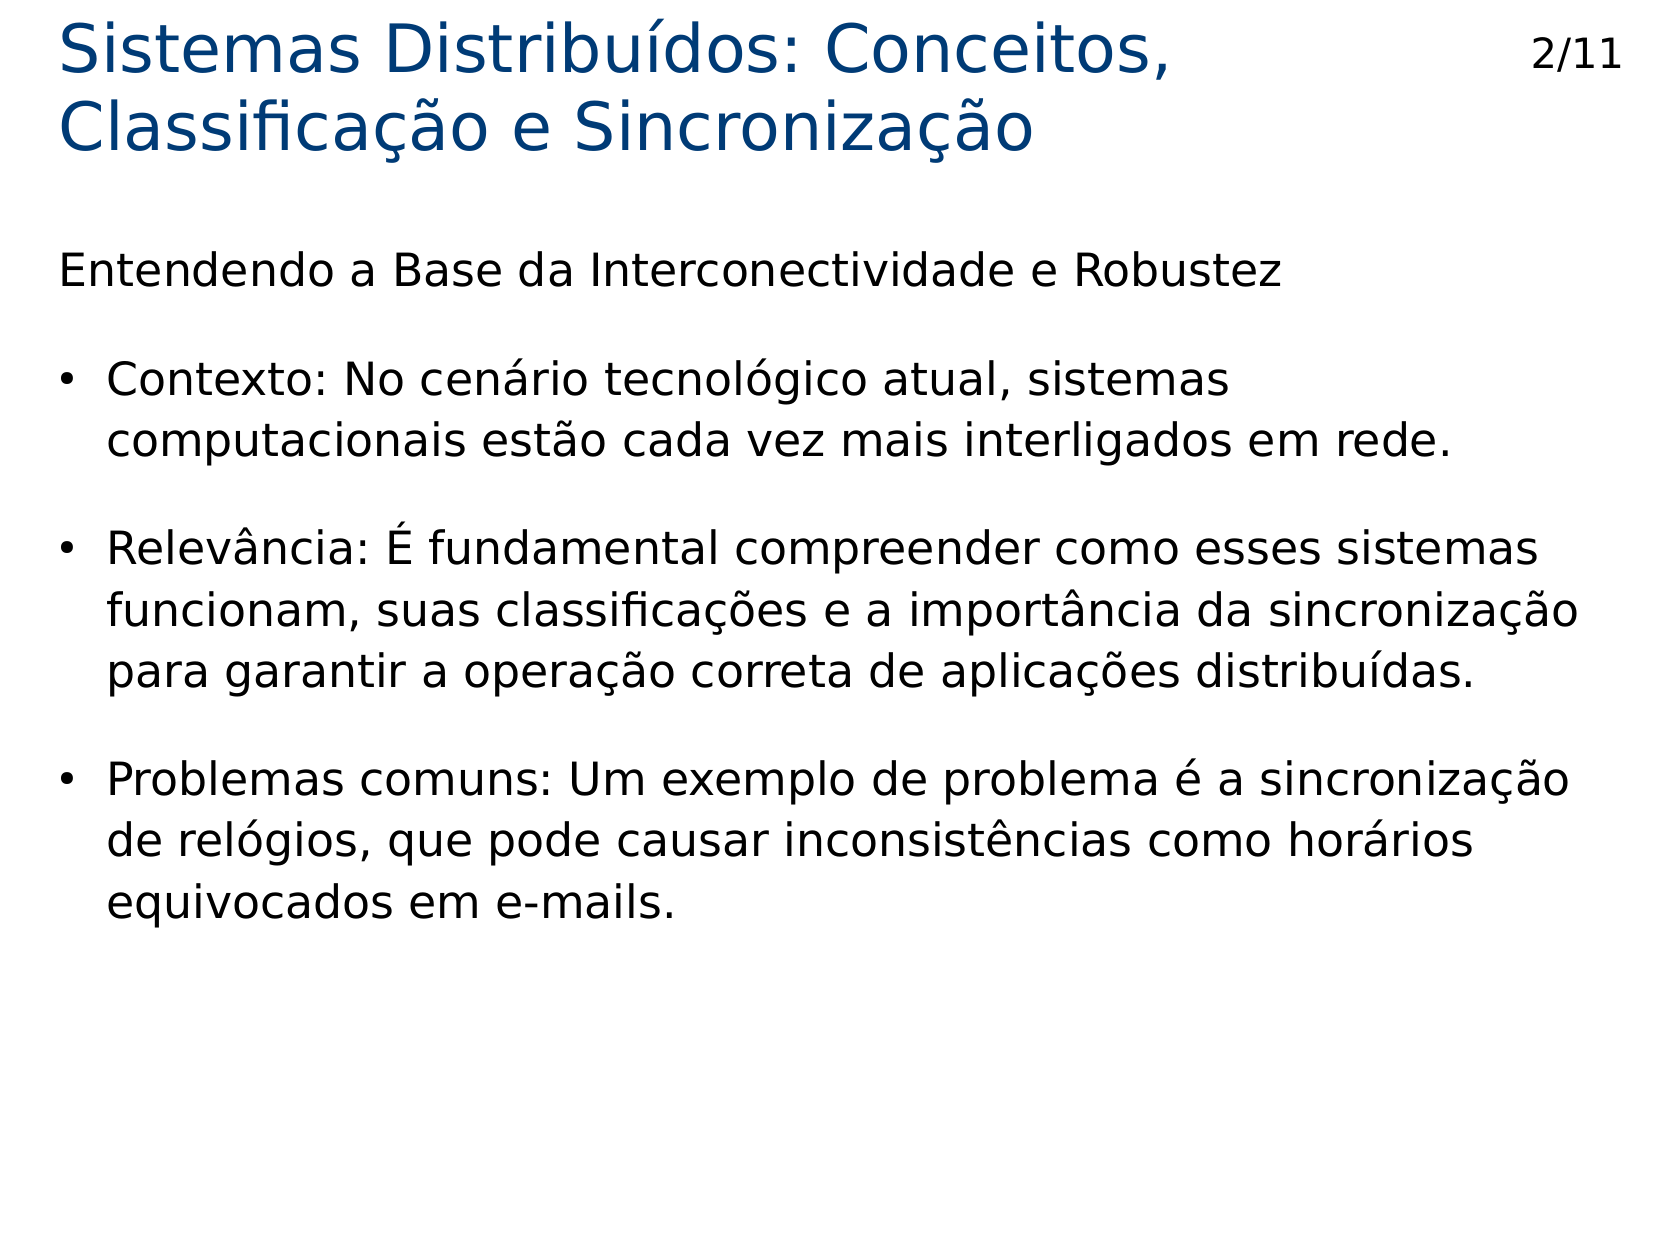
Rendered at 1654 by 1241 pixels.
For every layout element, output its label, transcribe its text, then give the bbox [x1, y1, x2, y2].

list Entendendo a Base da Interconectividade e Robustez Contexto: No cenário tecnológico atual, sistemas computacionais estão cada vez mais interligados em rede. Relevância: É fundamental compreender como esses sistemas funcionam, suas classificações e a importância da sincronização para garantir a operação correta de aplicações distribuídas. Problemas comuns: Um exemplo de problema é a sincronização de relógios, que pode causar inconsistências como horários equivocados em e-mails. [59, 236, 1595, 1211]
title Sistemas Distribuídos: Conceitos, Classificação e Sincronização [59, 10, 1506, 167]
